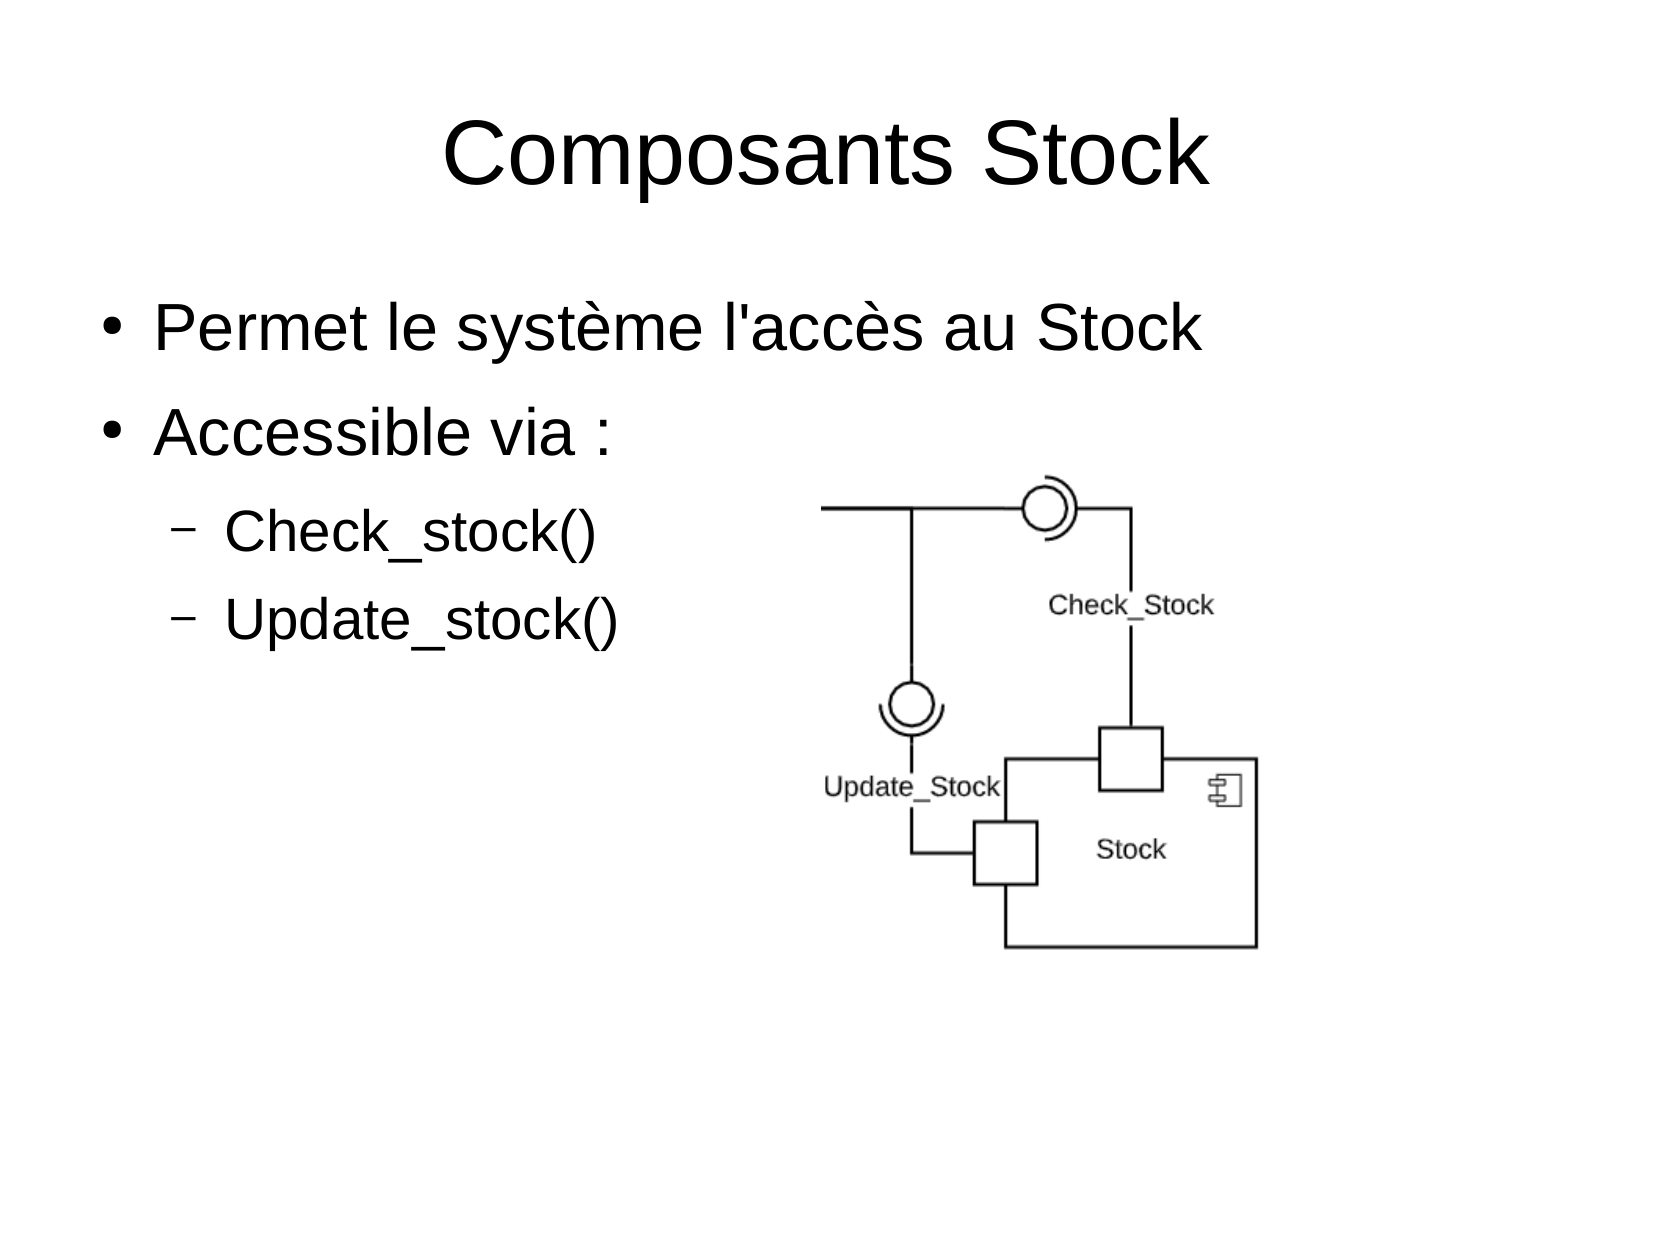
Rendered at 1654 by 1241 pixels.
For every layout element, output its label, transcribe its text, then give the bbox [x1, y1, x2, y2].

list Permet le système l'accès au Stock Accessible via : Check_stock() Update_stock() [82, 290, 1571, 1109]
picture [821, 472, 1288, 967]
title Composants Stock [82, 49, 1571, 257]
